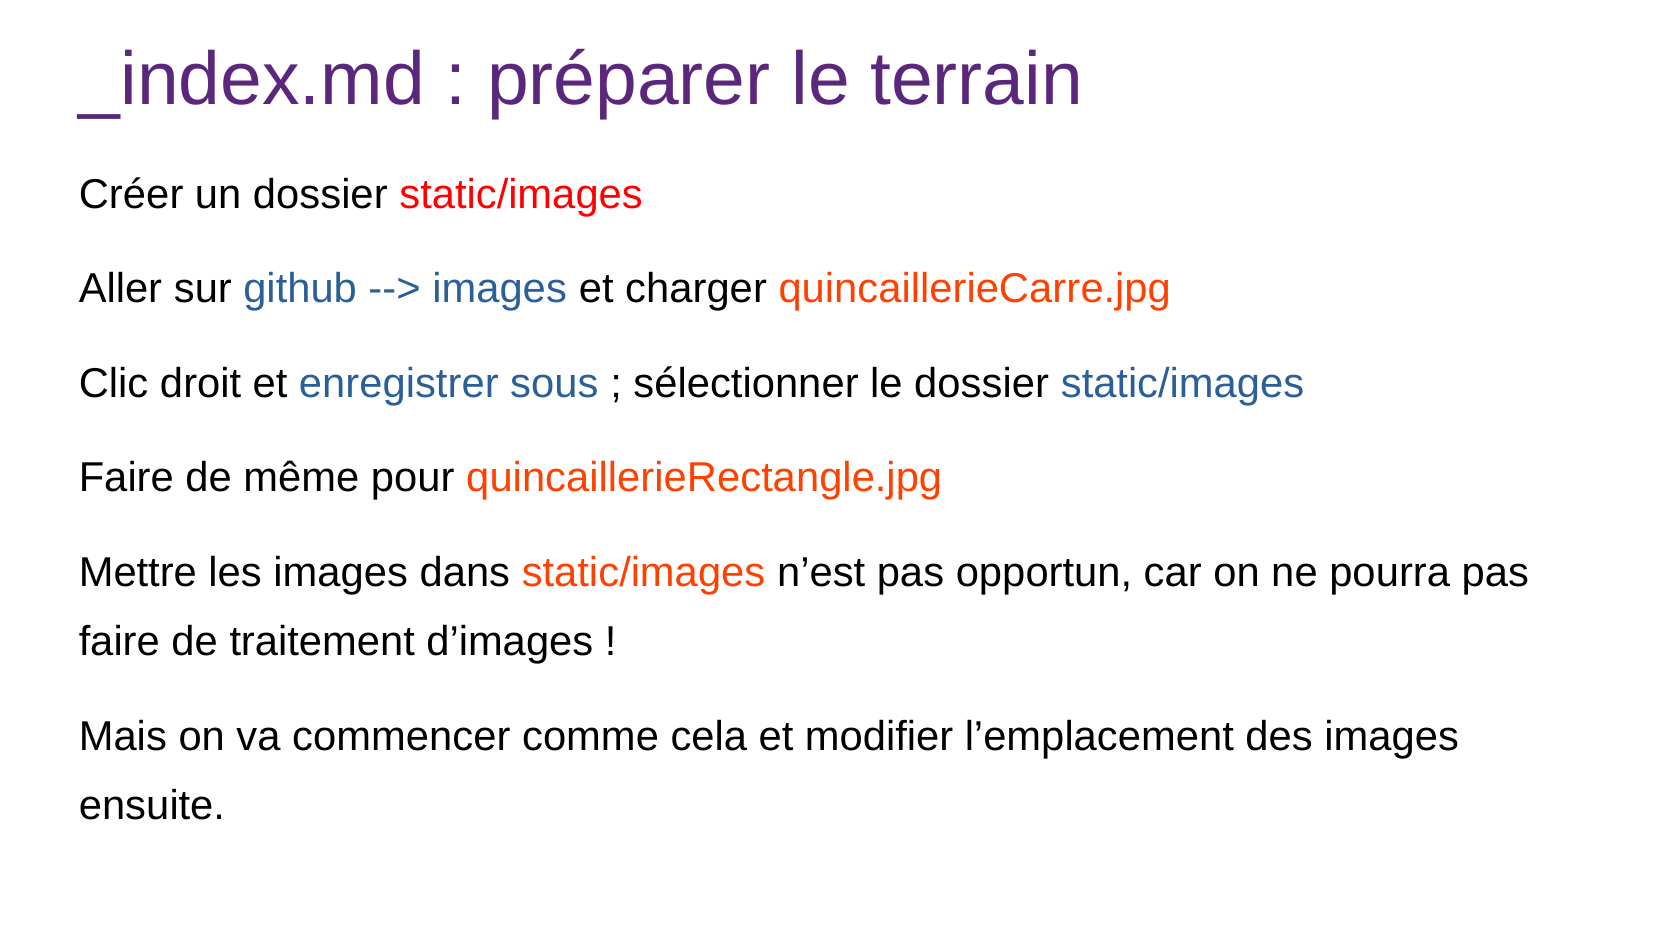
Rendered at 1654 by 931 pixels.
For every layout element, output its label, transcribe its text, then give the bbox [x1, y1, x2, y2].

text_box Créer un dossier static/images Aller sur github --> images et charger quincaillerieCarre.jpg Clic droit et enregistrer sous ; sélectionner le dossier static/images Faire de même pour quincaillerieRectangle.jpg Mettre les images dans static/images n’est pas opportun, car on ne pourra pas faire de traitement d’images ! Mais on va commencer comme cela et modifier l’emplacement des images ensuite. [78, 147, 1567, 829]
title _index.md : préparer le terrain [78, 36, 1556, 147]
